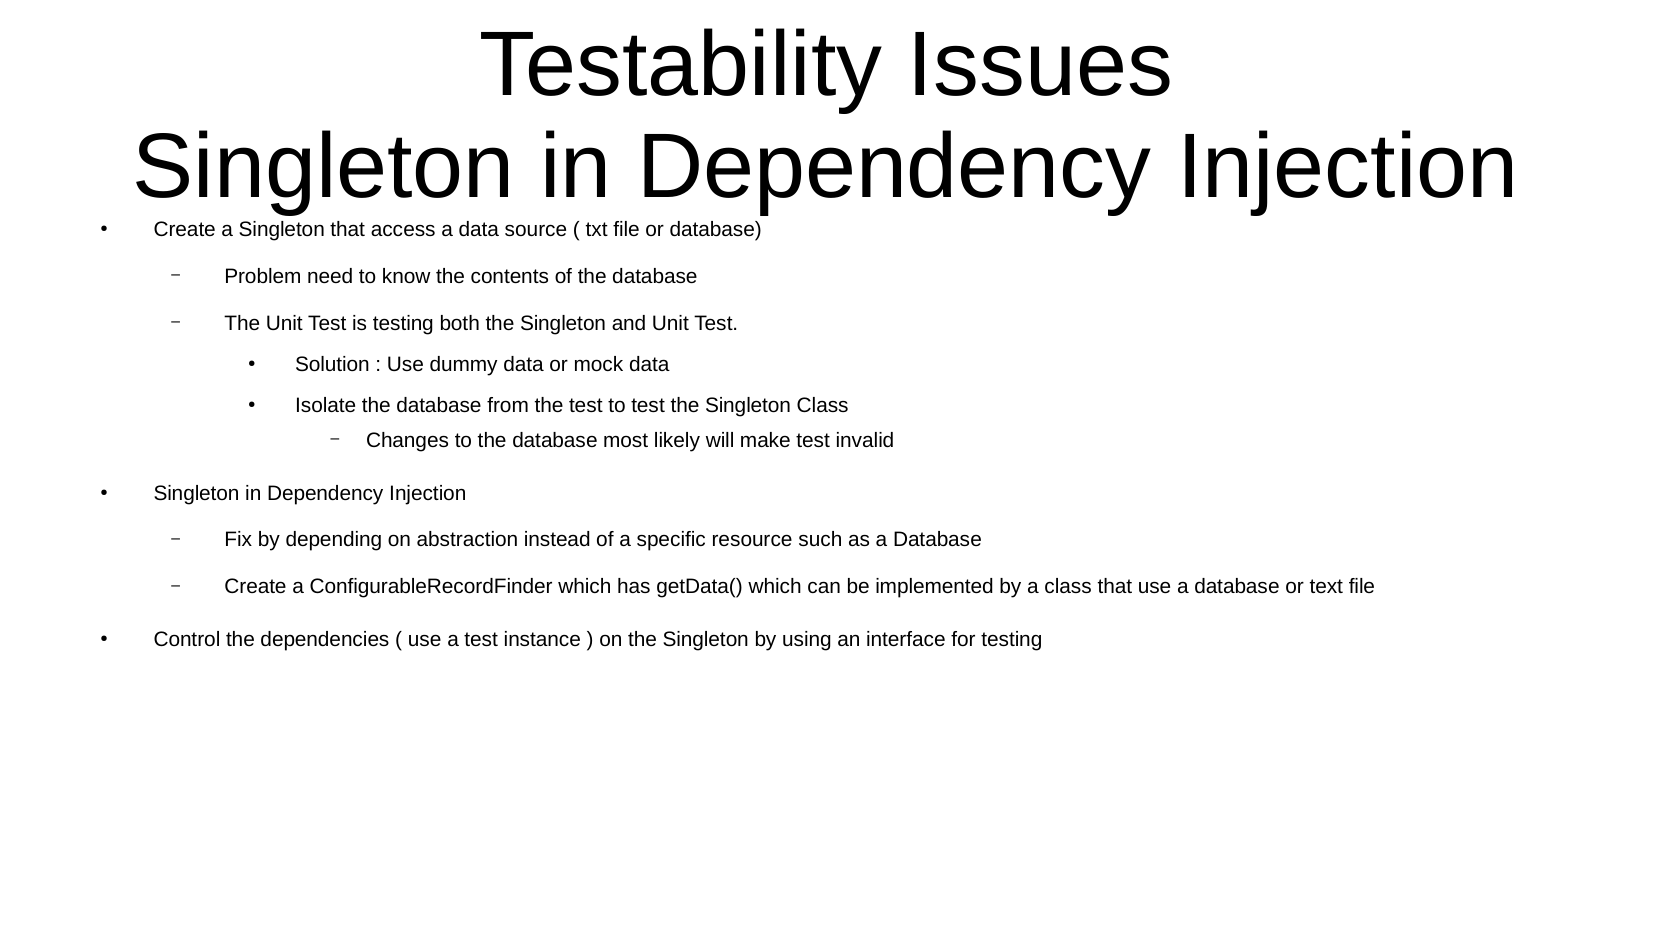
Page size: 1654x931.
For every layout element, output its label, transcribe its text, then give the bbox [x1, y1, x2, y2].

title Testability Issues Singleton in Dependency Injection [82, 12, 1571, 217]
list Create a Singleton that access a data source ( txt file or database) Problem need to know the contents of the database The Unit Test is testing both the Singleton and Unit Test. Solution : Use dummy data or mock data Isolate the database from the test to test the Singleton Class Changes to the database most likely will make test invalid Singleton in Dependency Injection Fix by depending on abstraction instead of a specific resource such as a Database Create a ConfigurableRecordFinder which has getData() which can be implemented by a class that use a database or text file Control the dependencies ( use a test instance ) on the Singleton by using an interface for testing [82, 217, 1621, 901]
